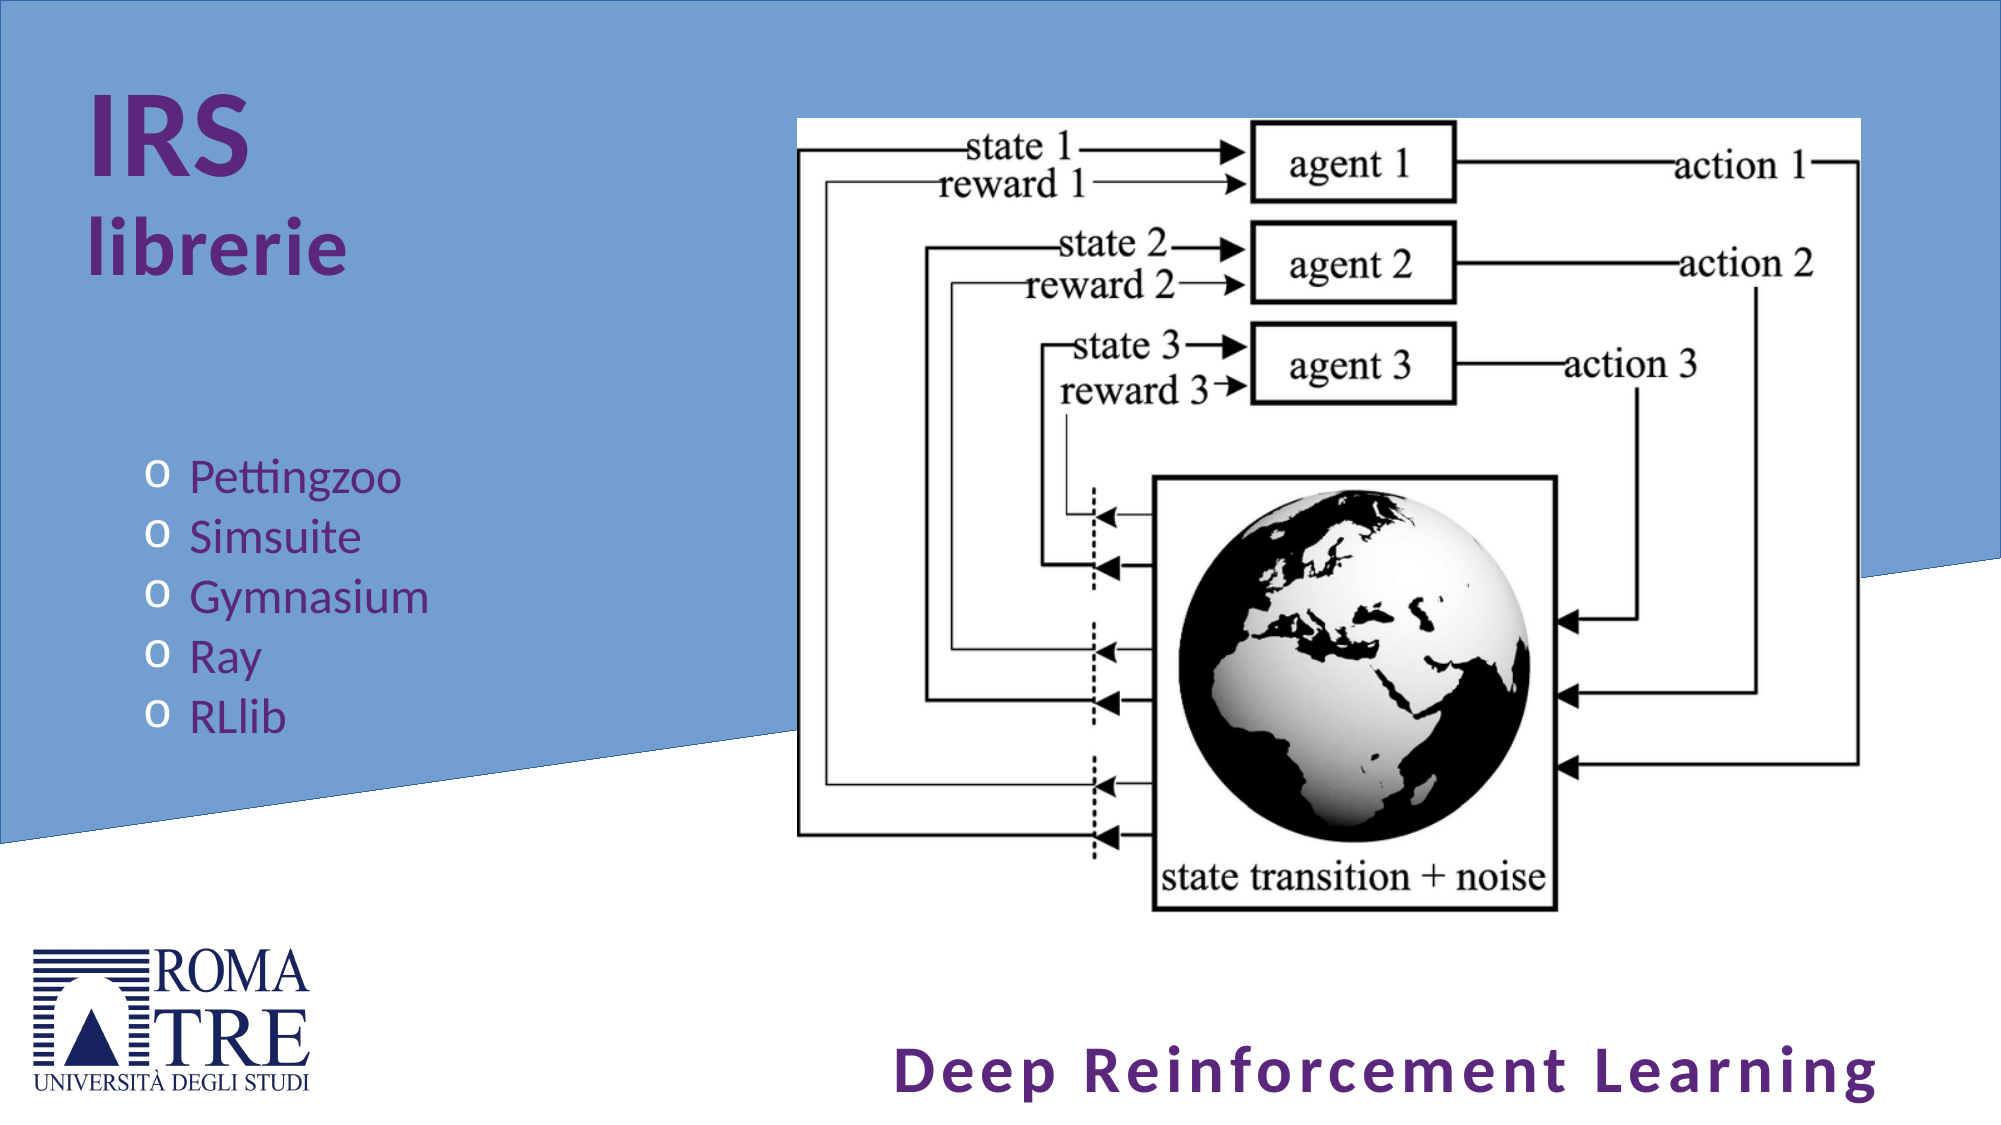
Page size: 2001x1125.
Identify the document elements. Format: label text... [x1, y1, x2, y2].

text_box Pettingzoo Simsuite Gymnasium Ray RLlib [127, 436, 797, 752]
picture [29, 944, 314, 1095]
picture [797, 118, 1861, 913]
title IRS librerie [71, 37, 1608, 325]
list Deep Reinforcement Learning [840, 1027, 1991, 1115]
